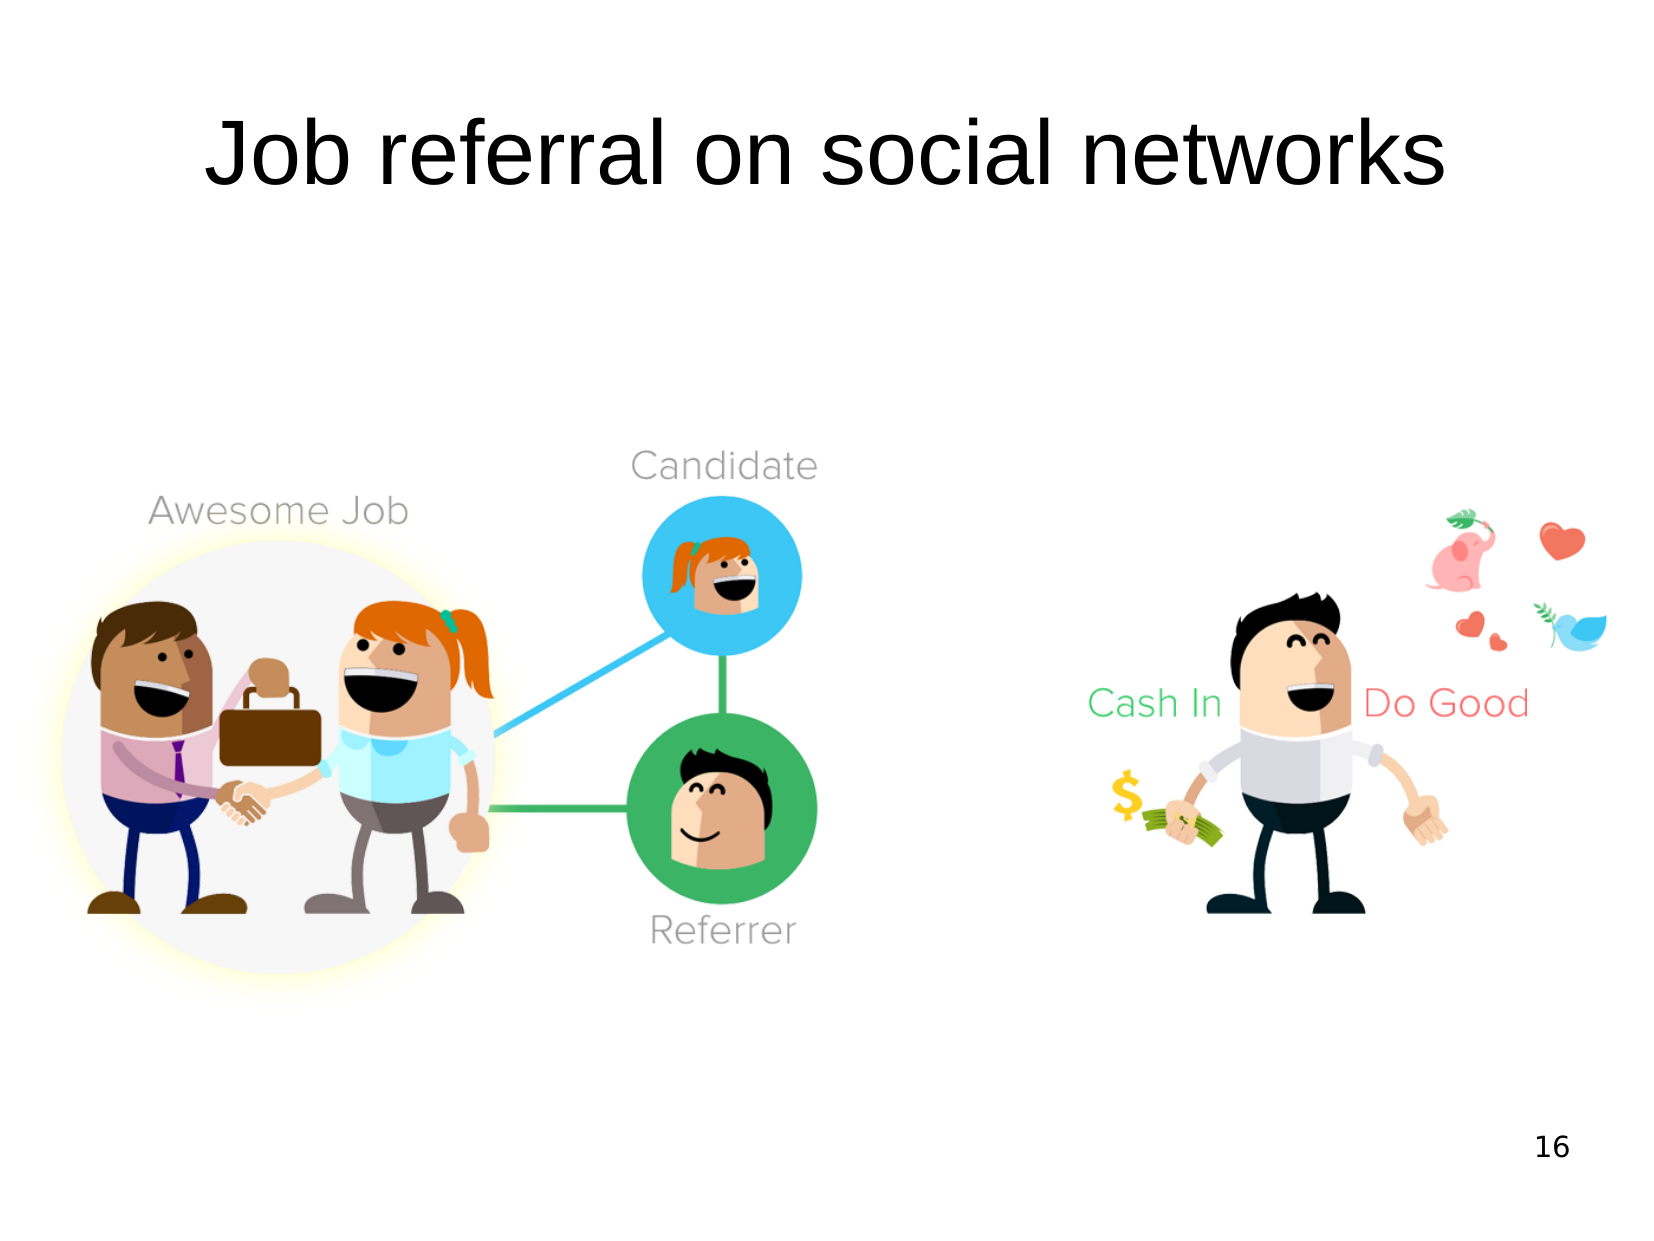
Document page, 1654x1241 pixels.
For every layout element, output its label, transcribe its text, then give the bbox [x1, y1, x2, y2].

title Job referral on social networks [82, 49, 1571, 257]
picture [1, 420, 1654, 1011]
